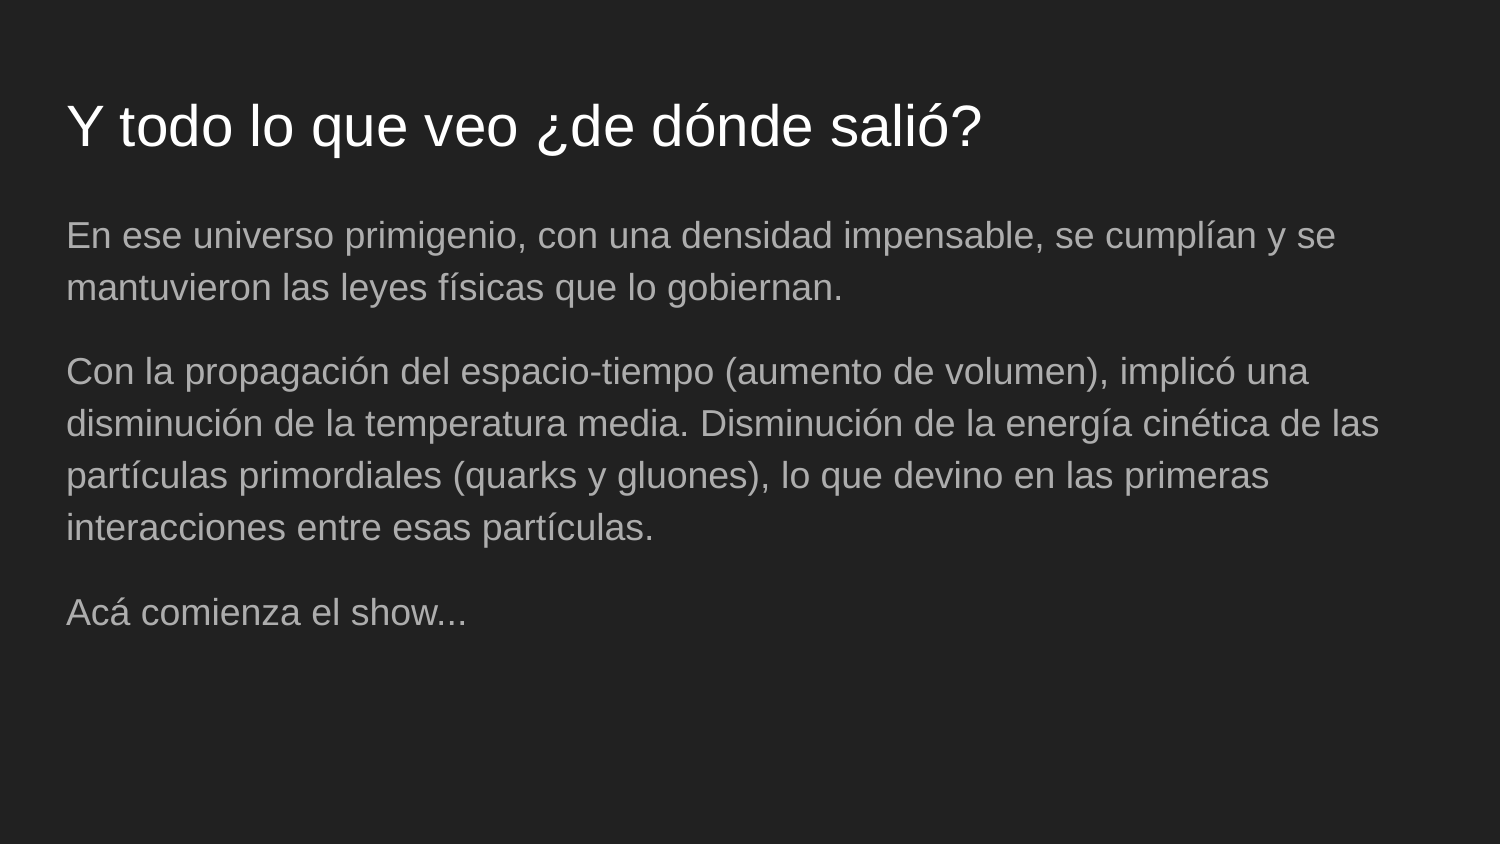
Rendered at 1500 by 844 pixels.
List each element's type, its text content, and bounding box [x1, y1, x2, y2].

list En ese universo primigenio, con una densidad impensable, se cumplían y se mantuvieron las leyes físicas que lo gobiernan. Con la propagación del espacio-tiempo (aumento de volumen), implicó una disminución de la temperatura media. Disminución de la energía cinética de las partículas primordiales (quarks y gluones), lo que devino en las primeras interacciones entre esas partículas. Acá comienza el show... [51, 189, 1449, 750]
title Y todo lo que veo ¿de dónde salió? [51, 72, 1449, 167]
